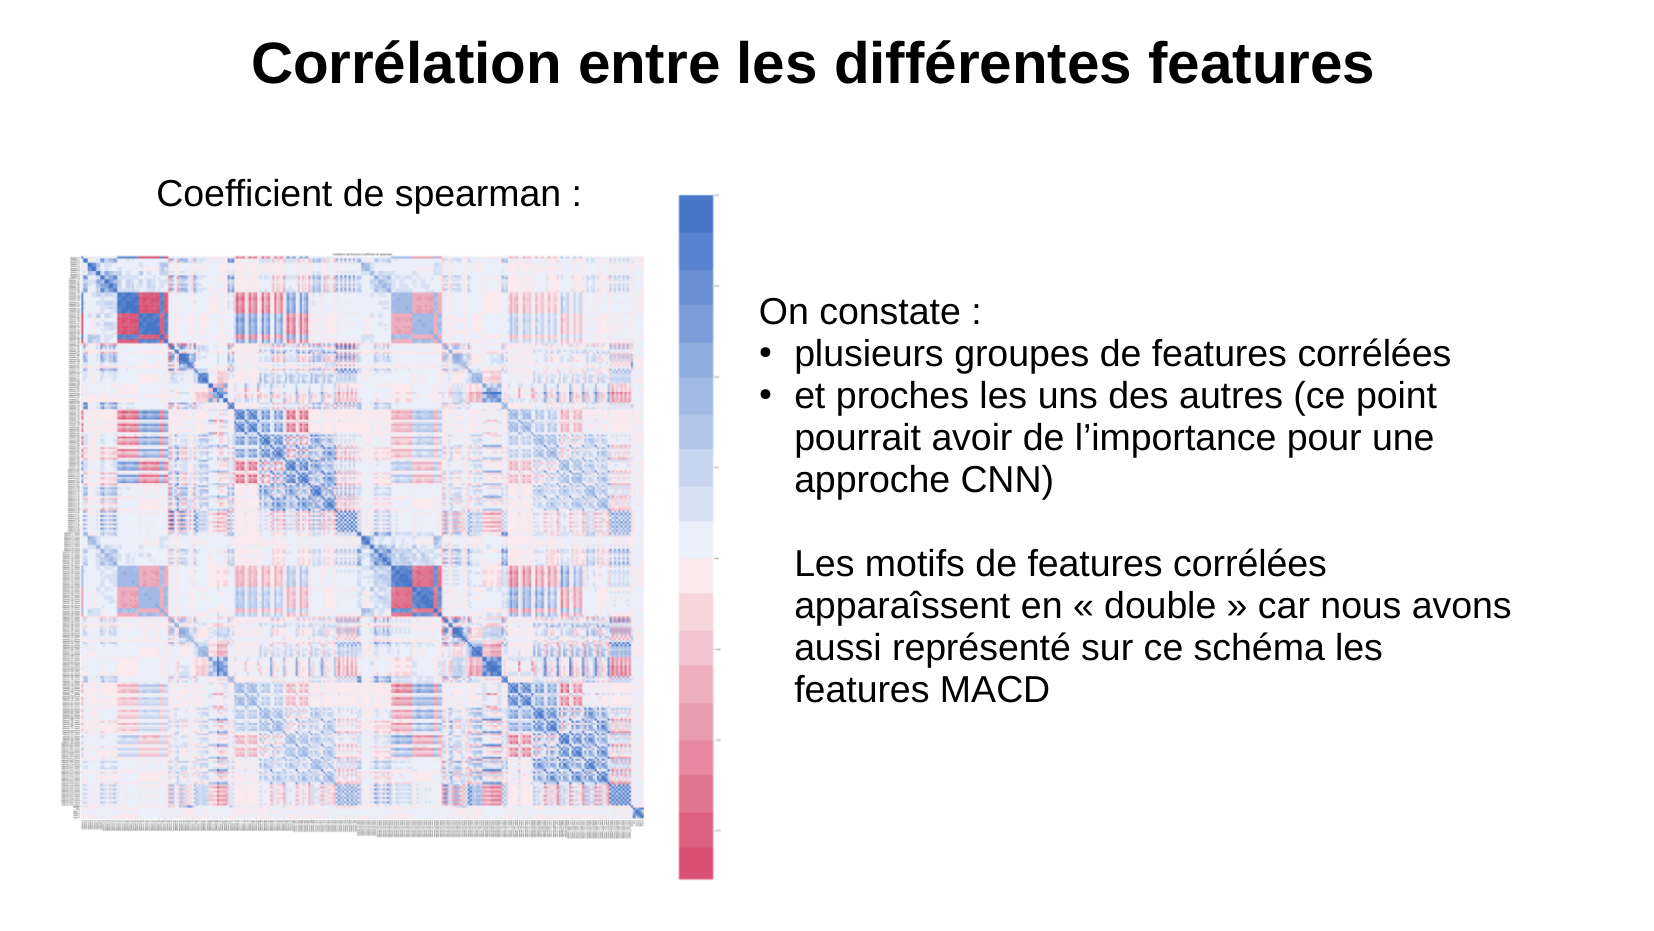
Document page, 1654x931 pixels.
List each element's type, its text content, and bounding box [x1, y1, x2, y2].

text_box Coefficient de spearman : [141, 165, 598, 223]
picture [47, 188, 733, 893]
text_box On constate : plusieurs groupes de features corrélées et proches les uns des autres (ce point pourrait avoir de l’importance pour une approche CNN) Les motifs de features corrélées apparaîssent en « double » car nous avons aussi représenté sur ce schéma les features MACD [744, 283, 1536, 719]
text_box Corrélation entre les différentes features [236, 23, 1505, 104]
